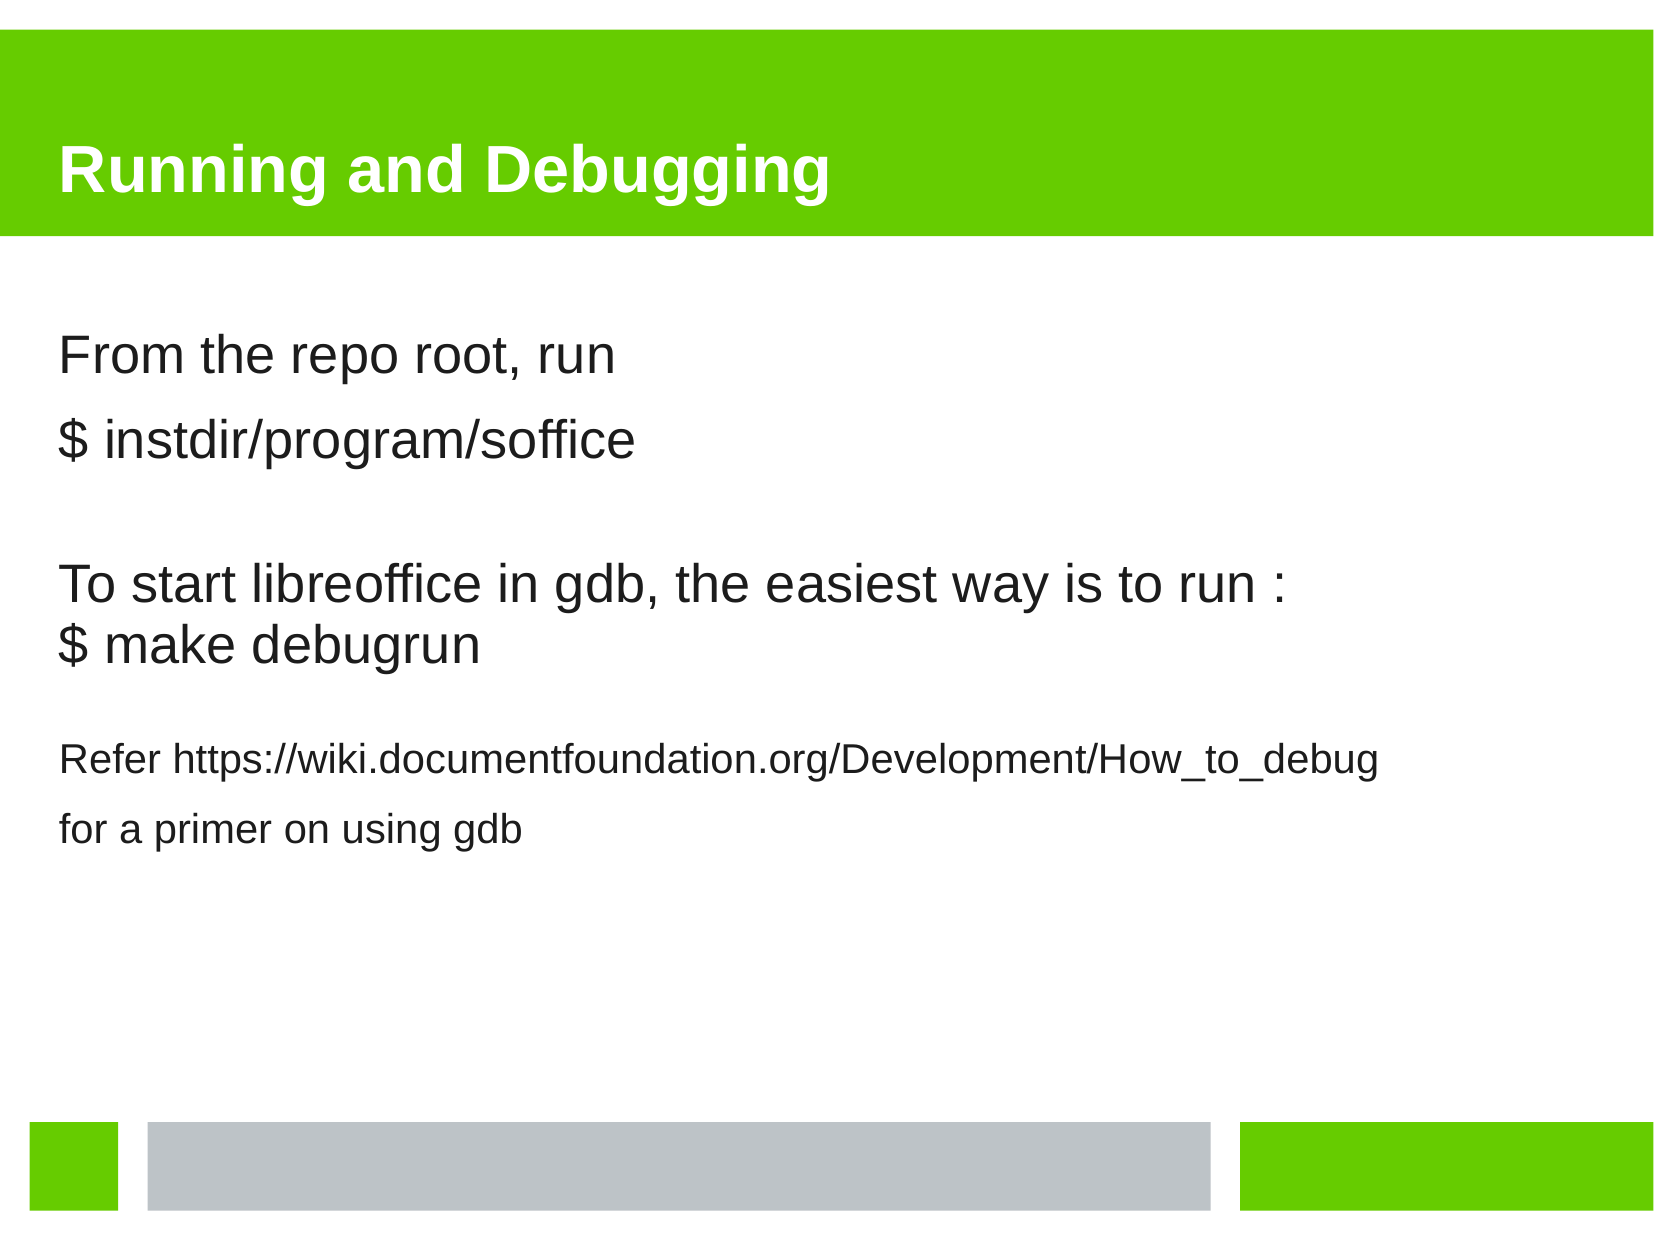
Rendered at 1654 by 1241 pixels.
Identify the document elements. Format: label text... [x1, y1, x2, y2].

list From the repo root, run $ instdir/program/soffice To start libreoffice in gdb, the easiest way is to run : $ make debugrun Refer https://wiki.documentfoundation.org/Development/How_to_debug for a primer on using gdb [59, 324, 1565, 1093]
title Running and Debugging [59, 59, 1595, 207]
